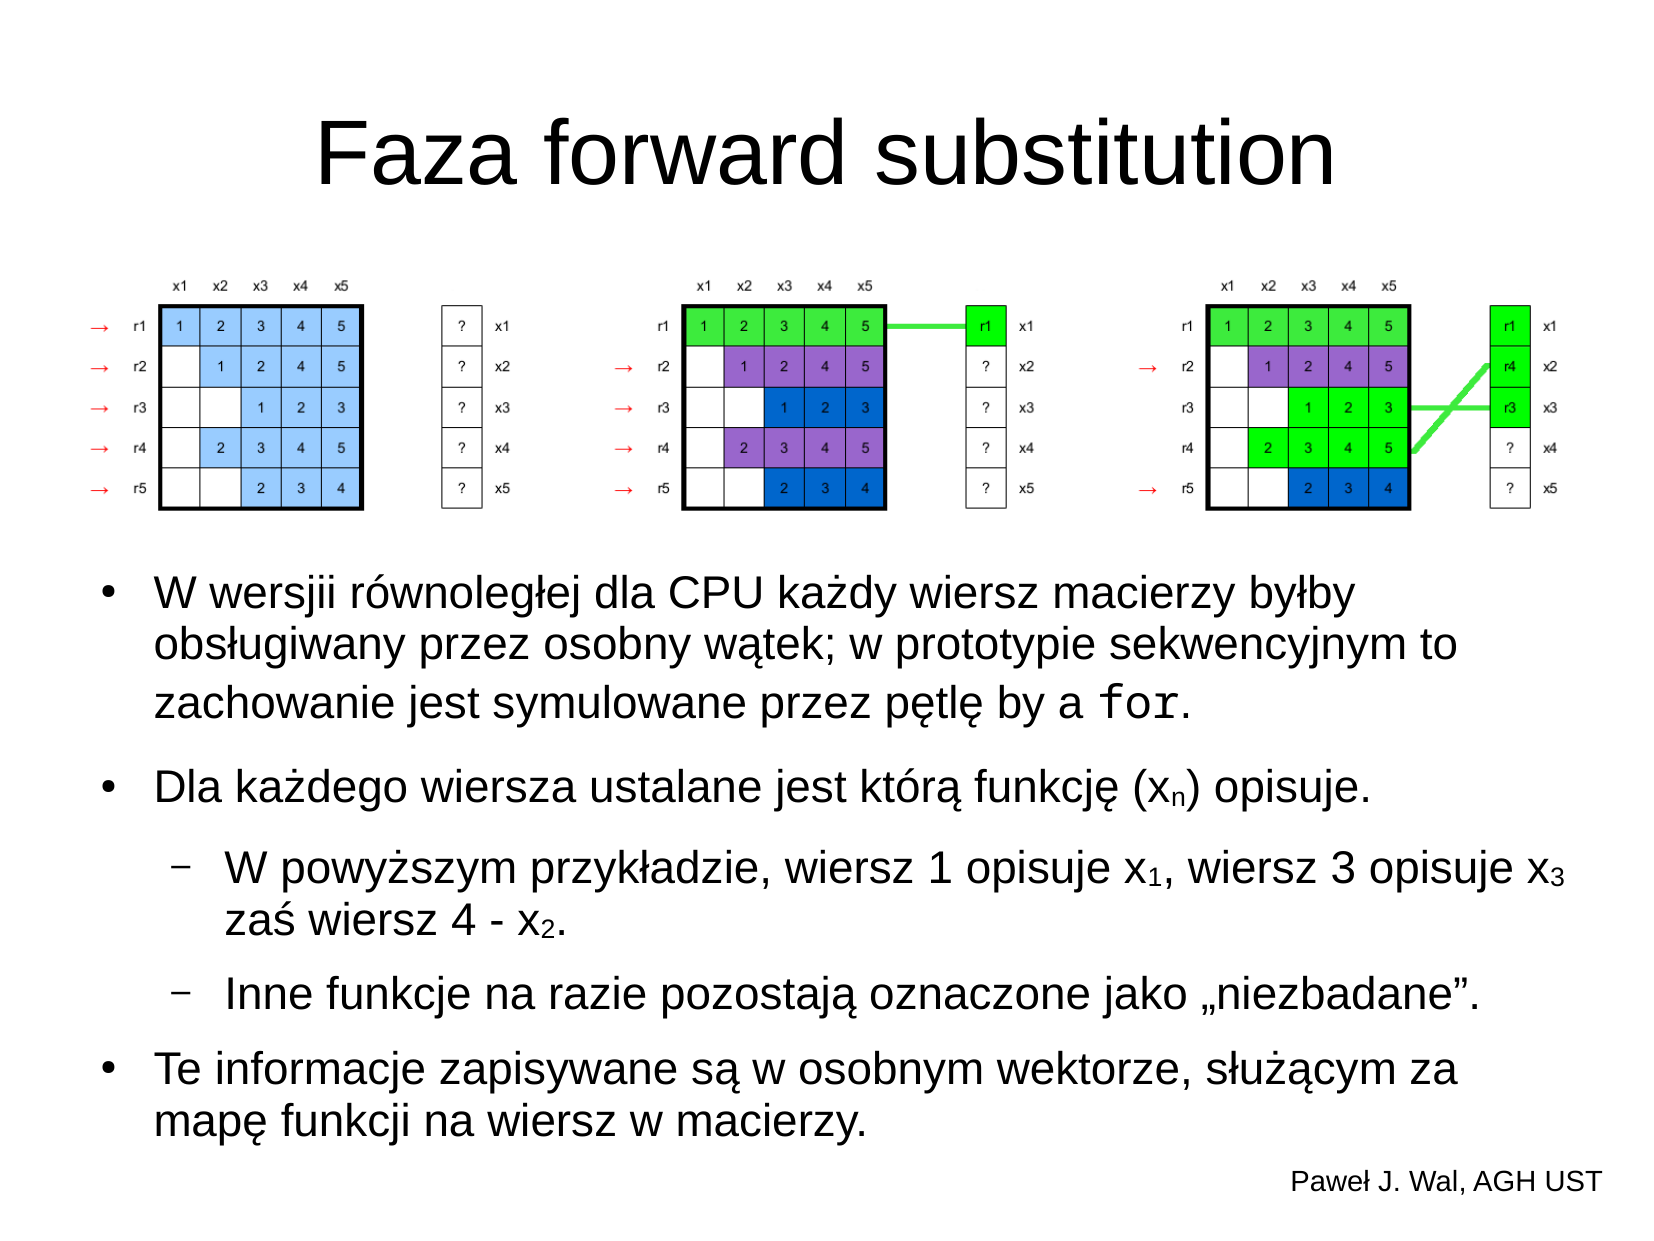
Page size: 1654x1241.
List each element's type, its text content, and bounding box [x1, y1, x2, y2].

picture [82, 268, 1571, 520]
list W wersjii równoległej dla CPU każdy wiersz macierzy byłby obsługiwany przez osobny wątek; w prototypie sekwencyjnym to zachowanie jest symulowane przez pętlę by a for. Dla każdego wiersza ustalane jest którą funkcję (xn) opisuje. W powyższym przykładzie, wiersz 1 opisuje x1, wiersz 3 opisuje x3 zaś wiersz 4 - x2. Inne funkcje na razie pozostają oznaczone jako „niezbadane”. Te informacje zapisywane są w osobnym wektorze, służącym za mapę funkcji na wiersz w macierzy. [82, 566, 1571, 1180]
title Faza forward substitution [82, 49, 1571, 257]
text_box Paweł J. Wal, AGH UST [1275, 1157, 1627, 1205]
